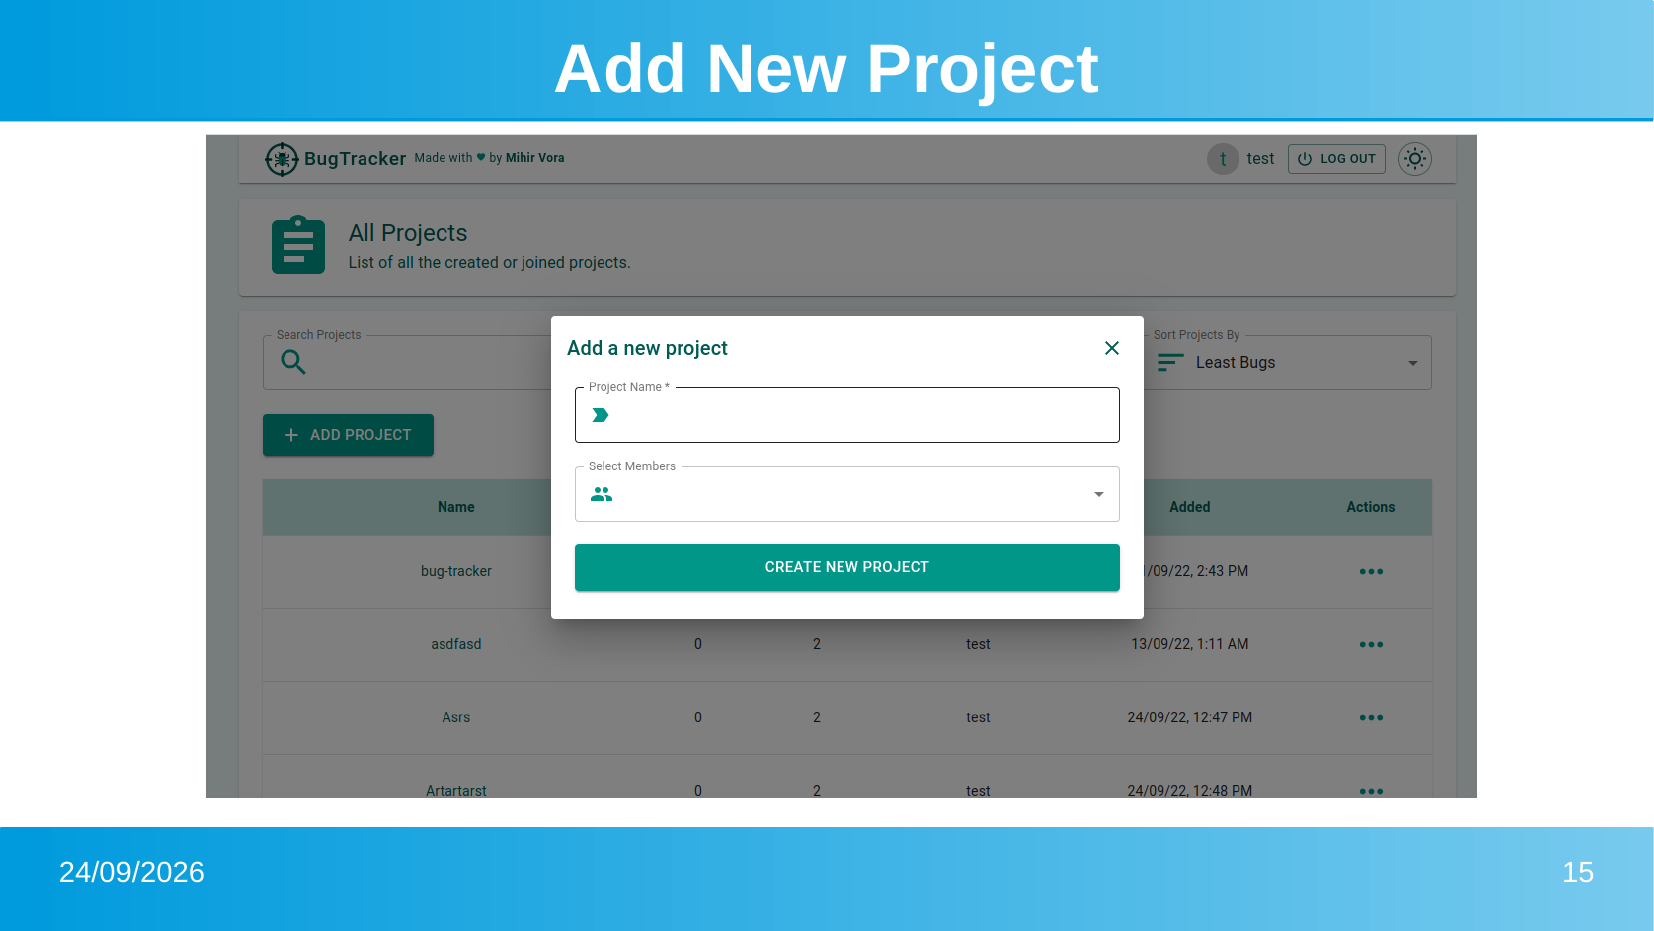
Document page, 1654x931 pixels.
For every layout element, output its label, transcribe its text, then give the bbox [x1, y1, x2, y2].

picture [206, 134, 1477, 798]
title Add New Project [59, 29, 1595, 108]
